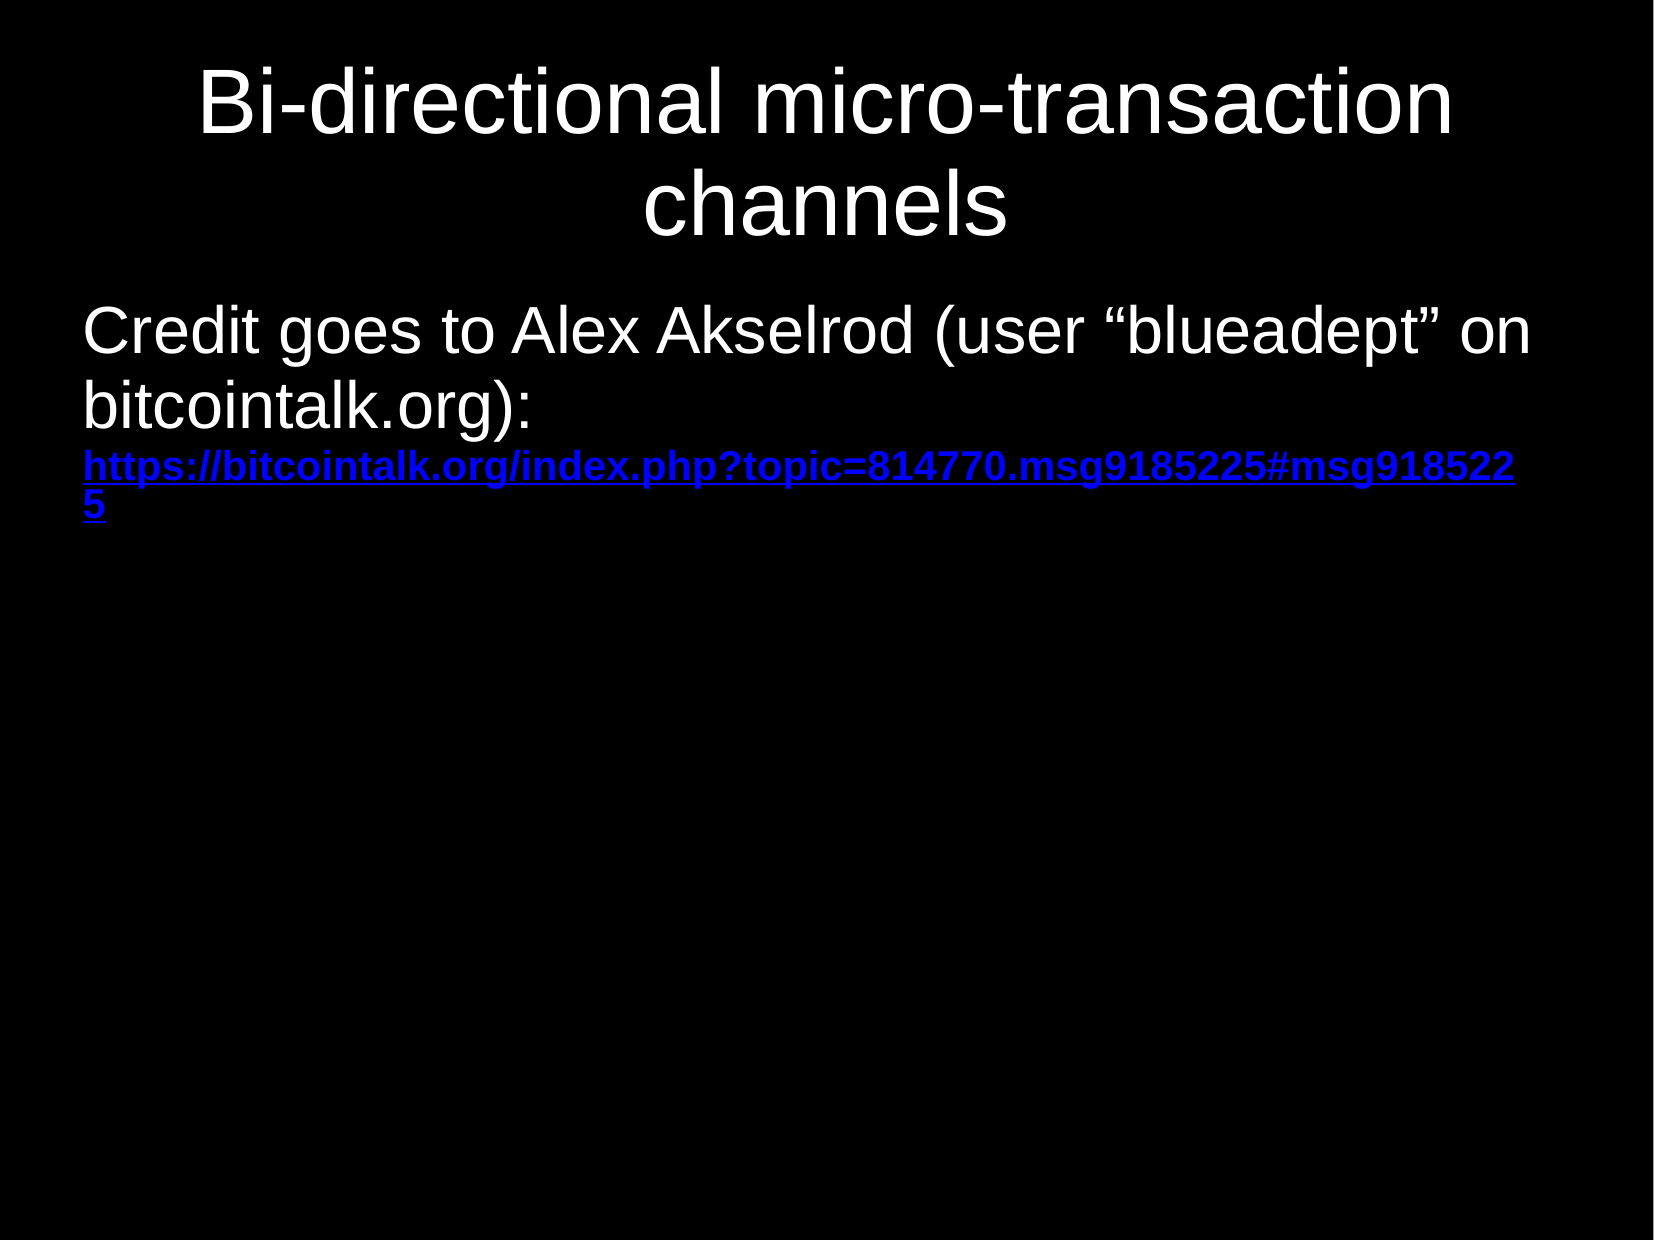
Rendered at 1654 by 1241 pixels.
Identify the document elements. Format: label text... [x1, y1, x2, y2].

title Bi-directional micro-transaction channels [82, 49, 1571, 257]
subtitle Credit goes to Alex Akselrod (user “blueadept” on bitcointalk.org): https://bitcointalk.org/index.php?topic=814770.msg9185225#msg9185225 [82, 290, 1538, 567]
